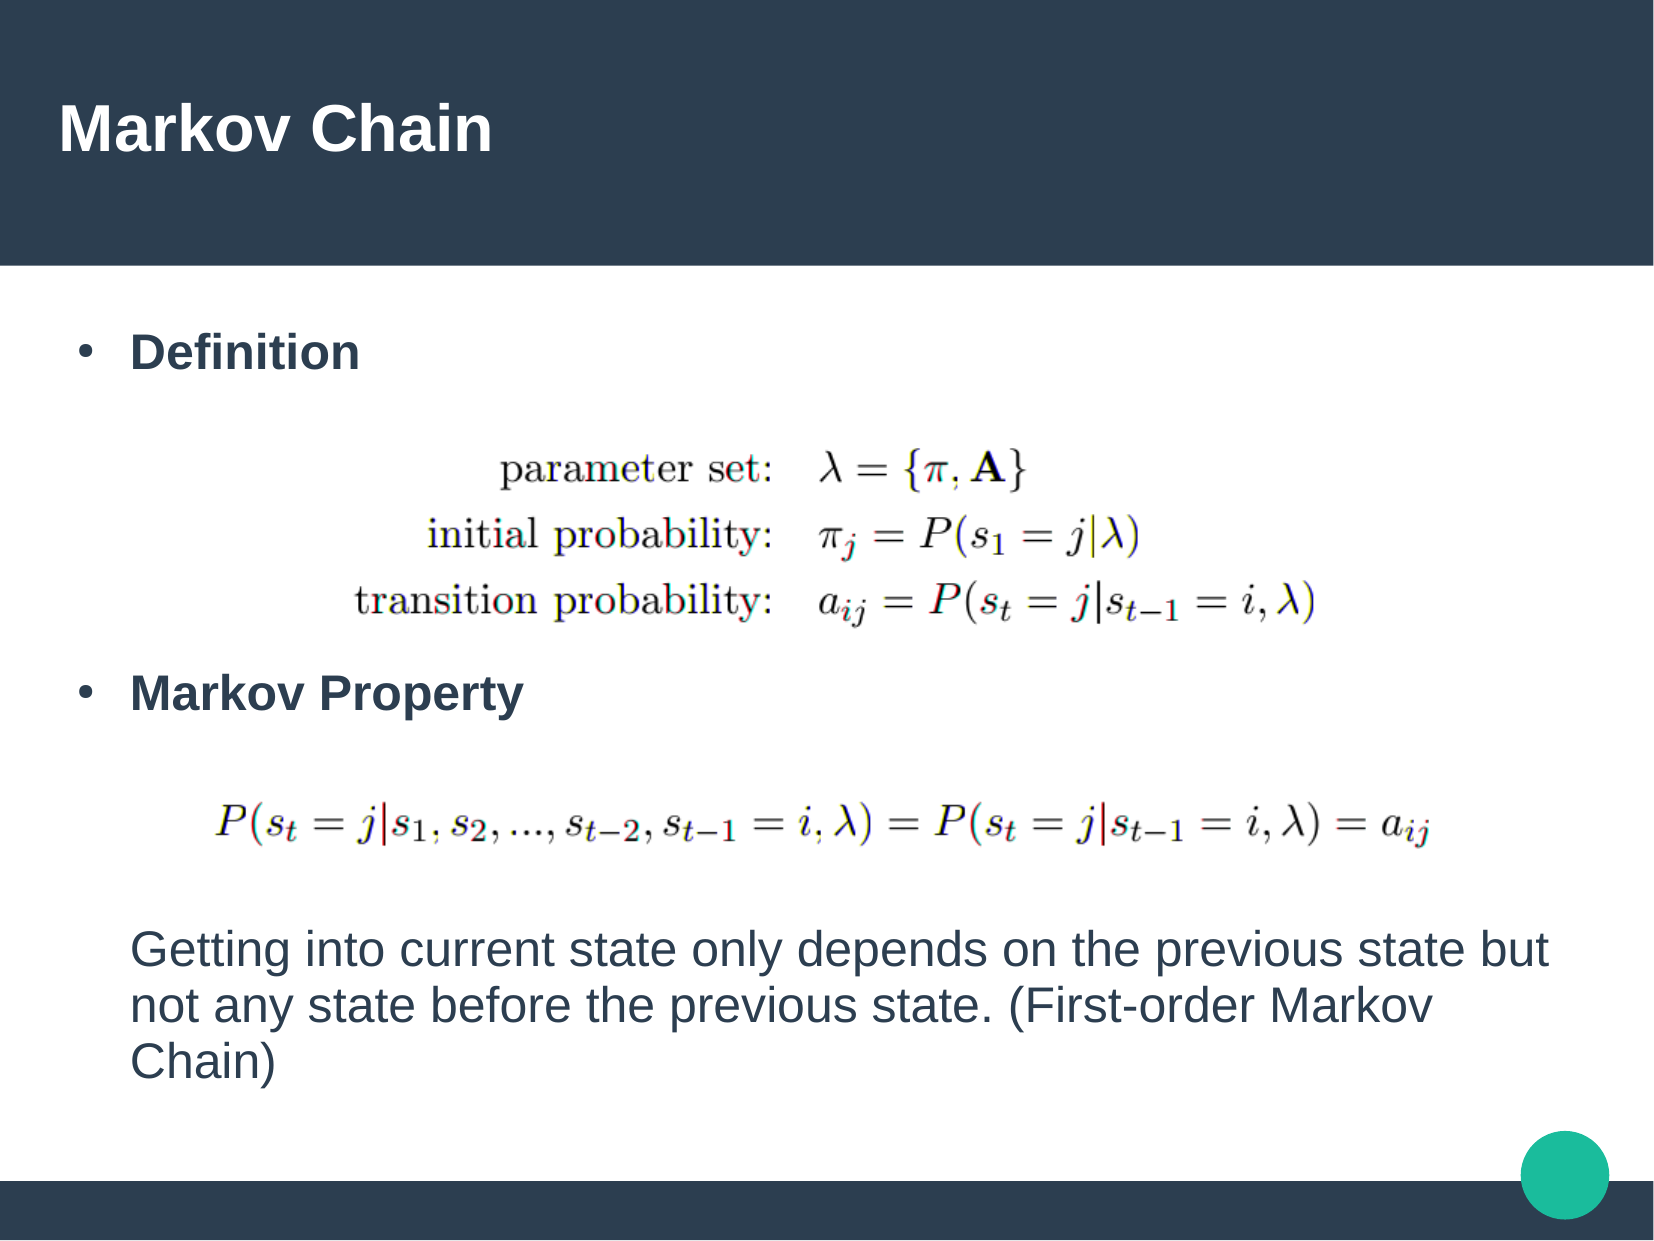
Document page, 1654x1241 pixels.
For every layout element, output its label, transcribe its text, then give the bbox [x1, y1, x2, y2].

picture [309, 429, 1345, 640]
title Markov Chain [59, 49, 1595, 207]
list Definition Markov Property Getting into current state only depends on the previous state but not any state before the previous state. (First-order Markov Chain) [59, 324, 1561, 1152]
picture [198, 787, 1456, 867]
